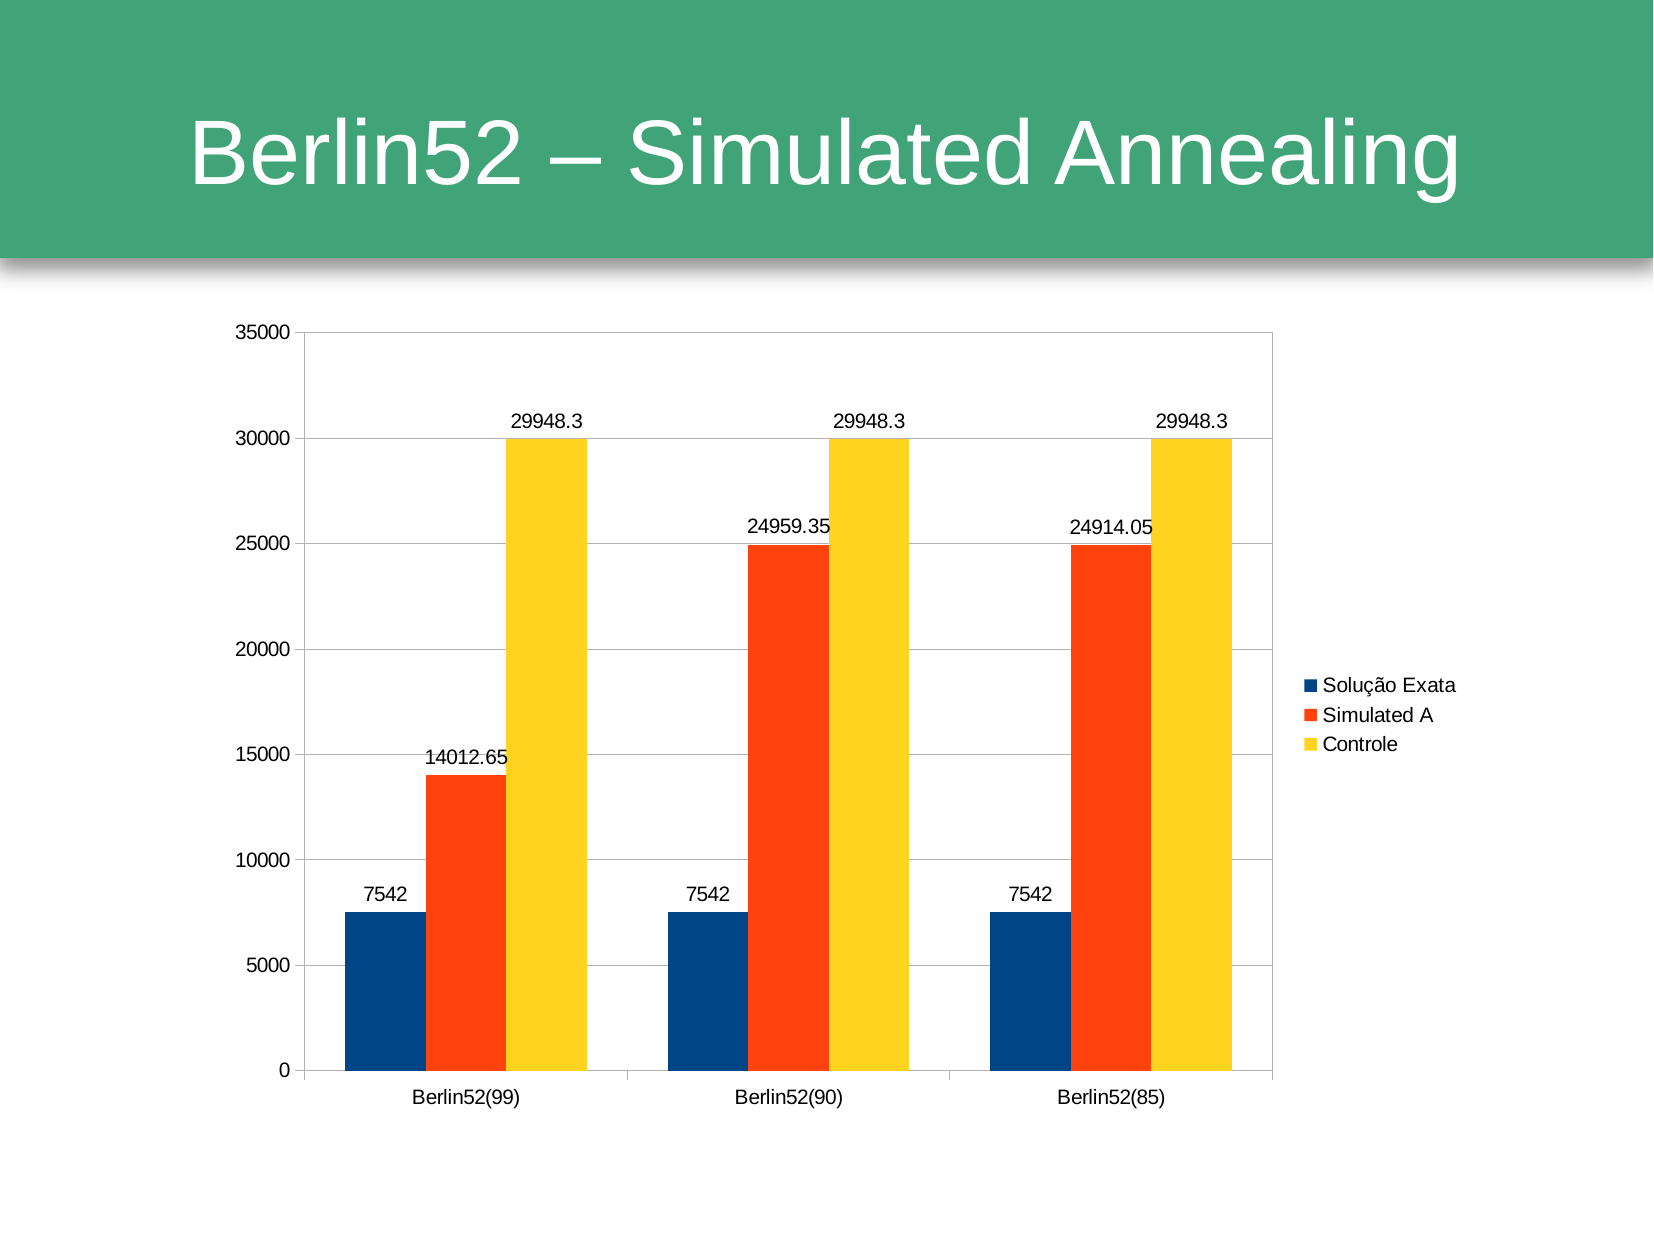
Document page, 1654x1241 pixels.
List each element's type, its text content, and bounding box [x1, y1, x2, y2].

title Berlin52 – Simulated Annealing [82, 49, 1571, 257]
picture [0, 0, 1654, 1241]
chart [209, 304, 1475, 1126]
